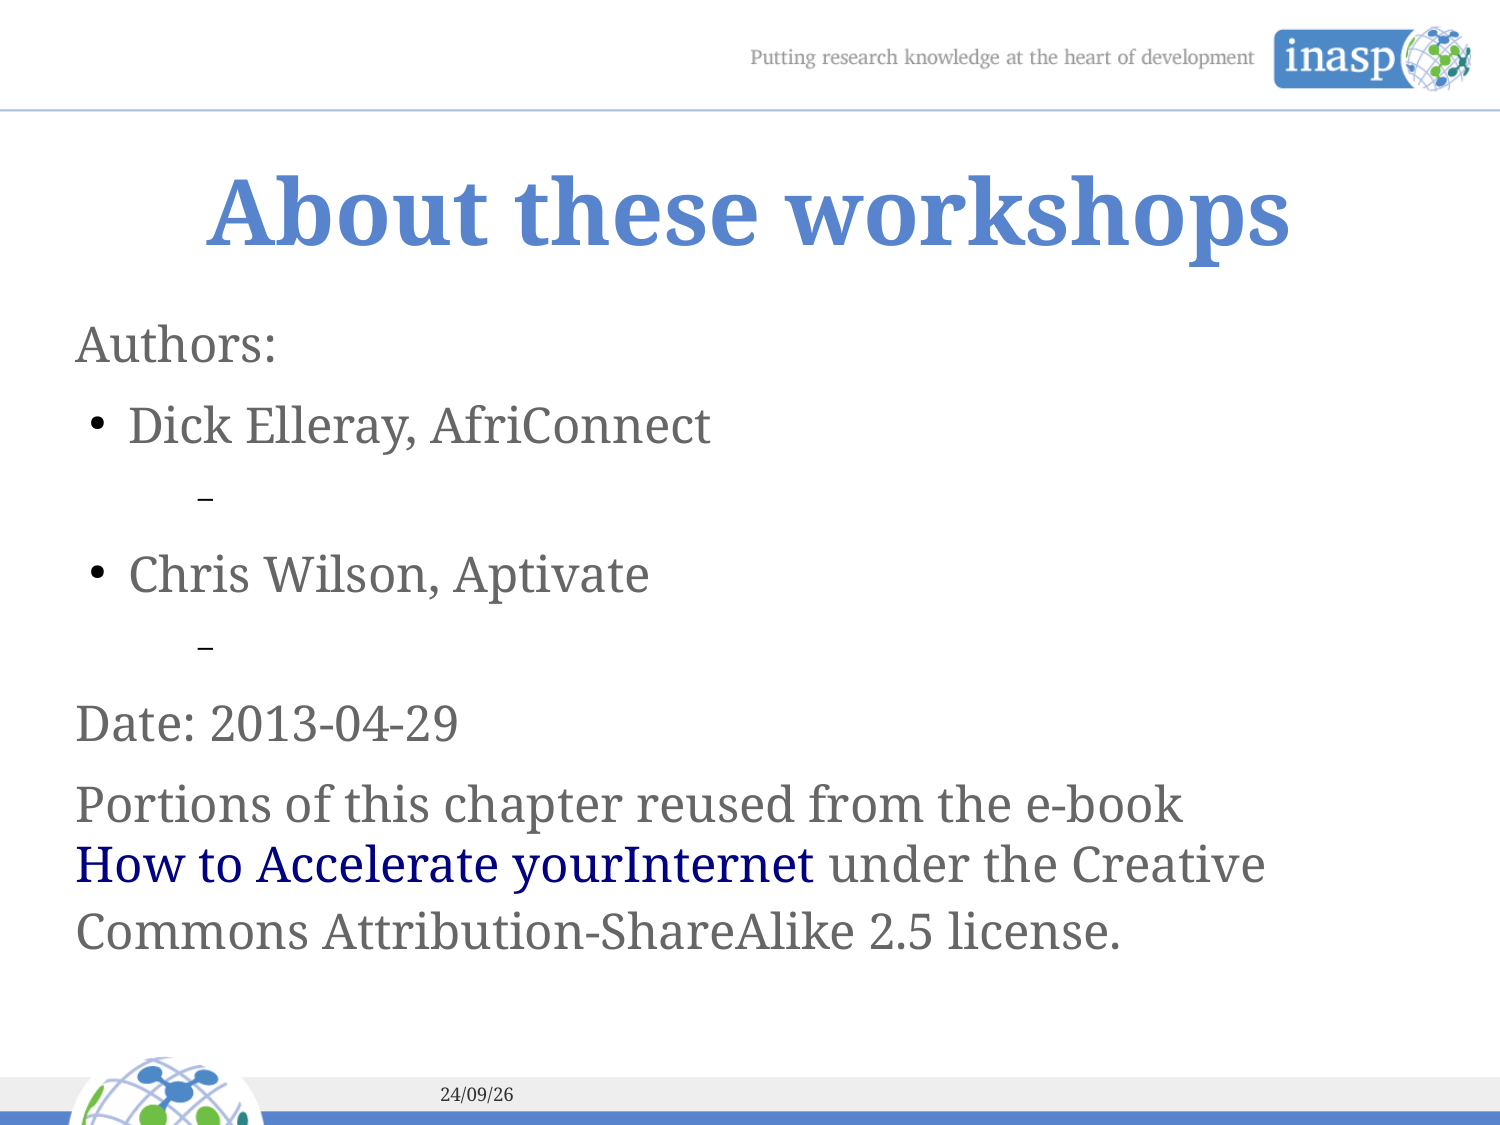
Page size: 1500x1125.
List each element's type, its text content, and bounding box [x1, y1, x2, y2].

list Authors: Dick Elleray, AfriConnect delleray@africonnect.com Chris Wilson, Aptivate chris+inaspbmo2013@aptivate.org Date: 2013-04-29 Portions of this chapter reused from the e-book How to Accelerate your Internet under the Creative Commons Attribution-ShareAlike 2.5 license. [75, 313, 1426, 967]
title About these workshops [75, 129, 1426, 313]
picture [0, 0, 1500, 1125]
